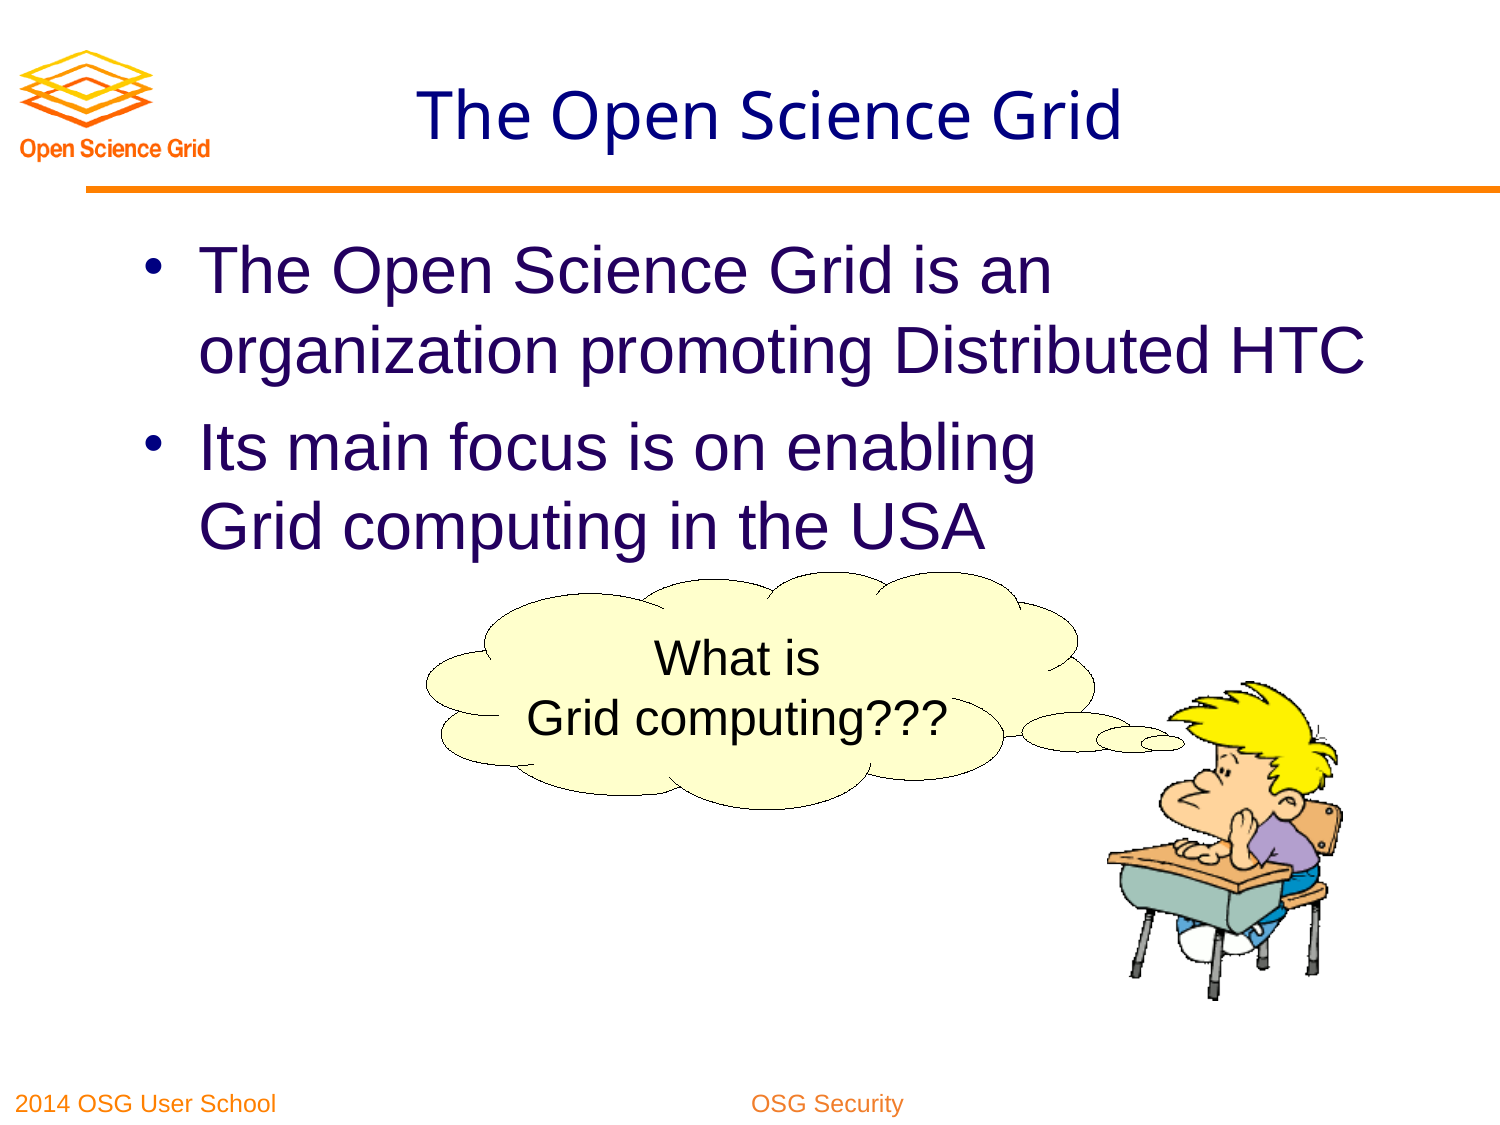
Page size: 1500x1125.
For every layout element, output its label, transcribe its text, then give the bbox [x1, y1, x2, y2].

list The Open Science Grid is an organization promoting Distributed HTC Its main focus is on enabling Grid computing in the USA [127, 218, 1403, 872]
title The Open Science Grid [201, 18, 1342, 207]
picture [1107, 681, 1343, 1001]
text_box What is Grid computing??? [426, 572, 1185, 810]
picture [0, 27, 201, 179]
